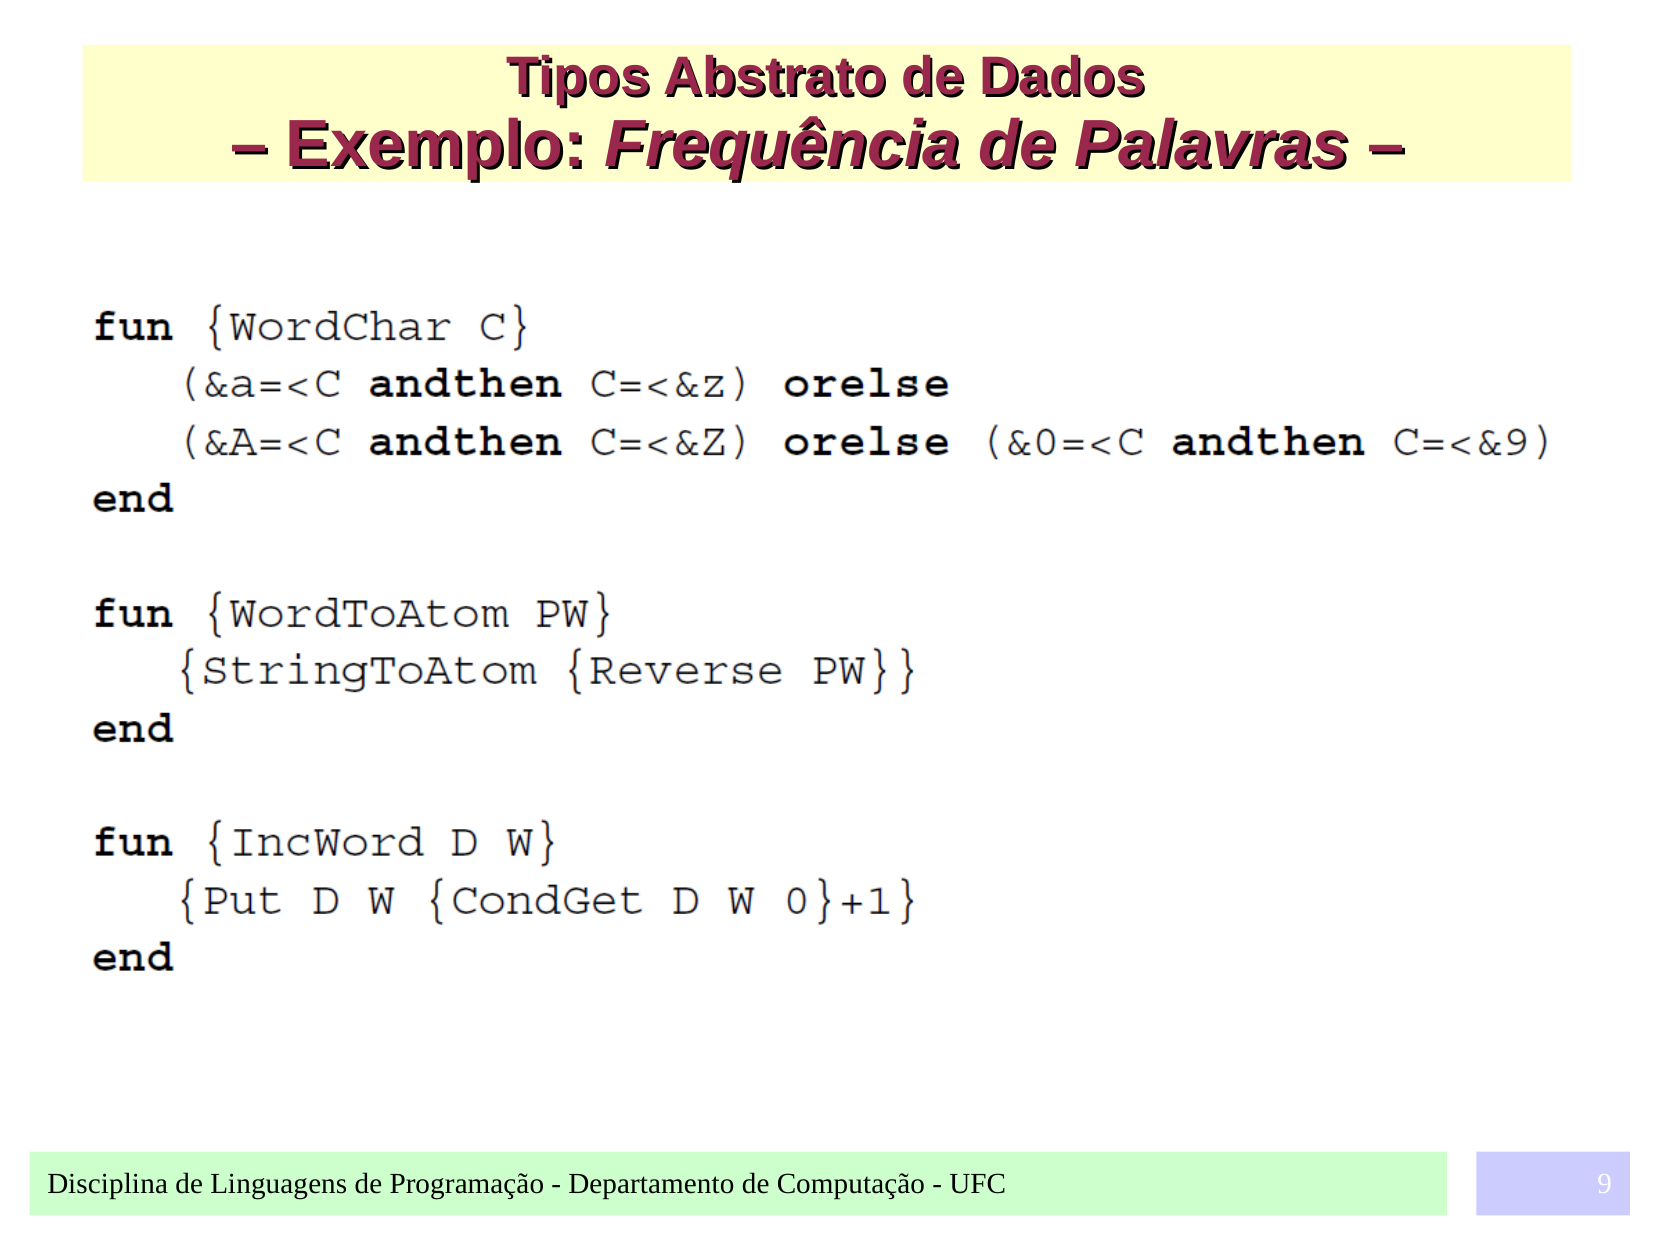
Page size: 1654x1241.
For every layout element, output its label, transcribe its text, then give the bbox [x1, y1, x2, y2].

title Tipos Abstrato de Dados – Exemplo: Frequência de Palavras – [82, 44, 1571, 182]
picture [88, 300, 1565, 975]
